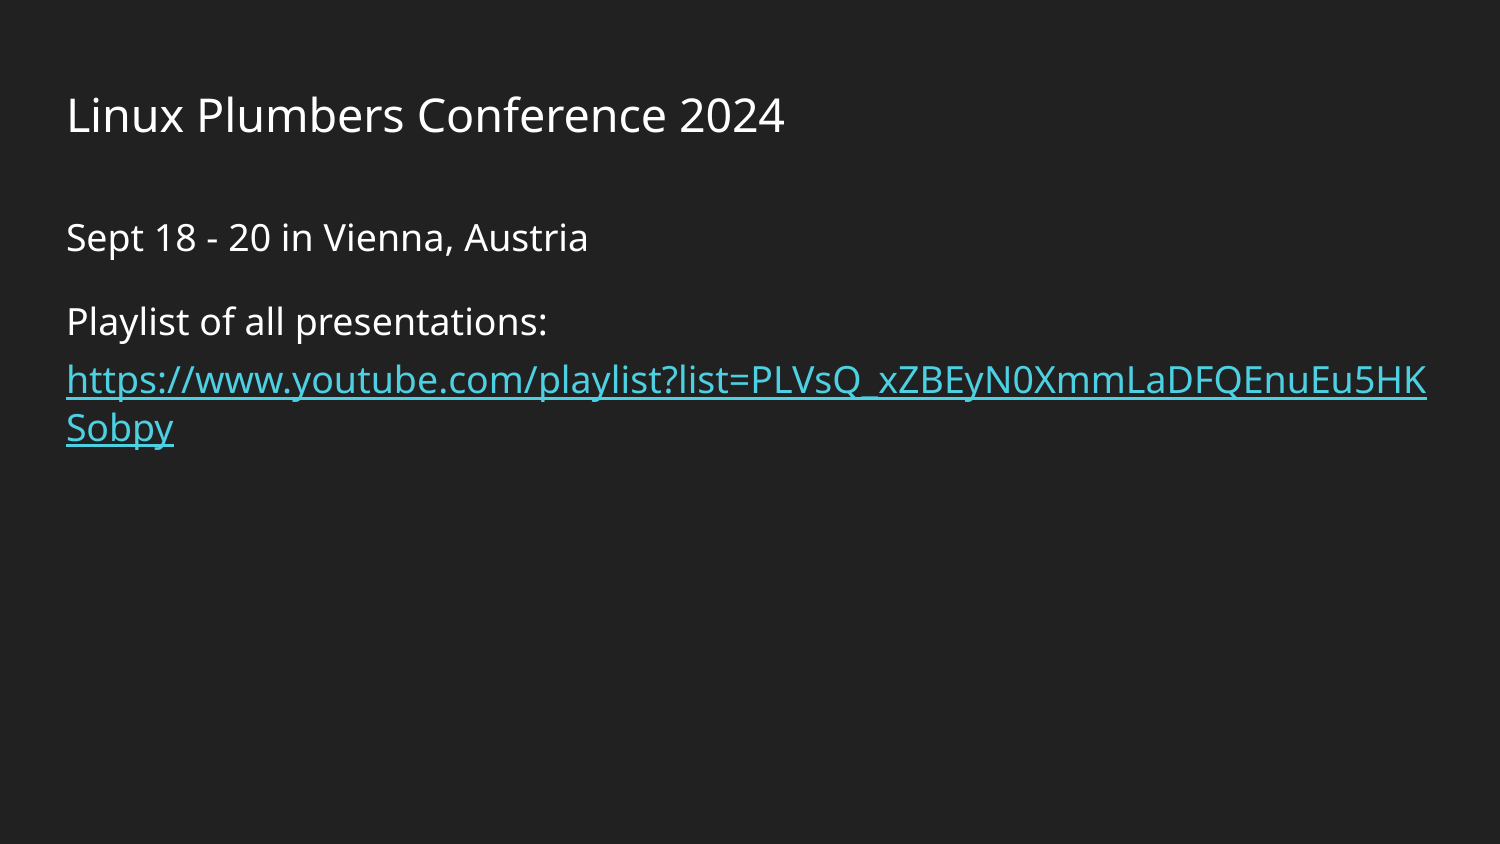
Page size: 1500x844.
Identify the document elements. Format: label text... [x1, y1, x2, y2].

list Sept 18 - 20 in Vienna, Austria Playlist of all presentations: https://www.youtube.com/playlist?list=PLVsQ_xZBEyN0XmmLaDFQEnuEu5HKSobpy [51, 189, 1449, 750]
title Linux Plumbers Conference 2024 [51, 67, 1449, 162]
